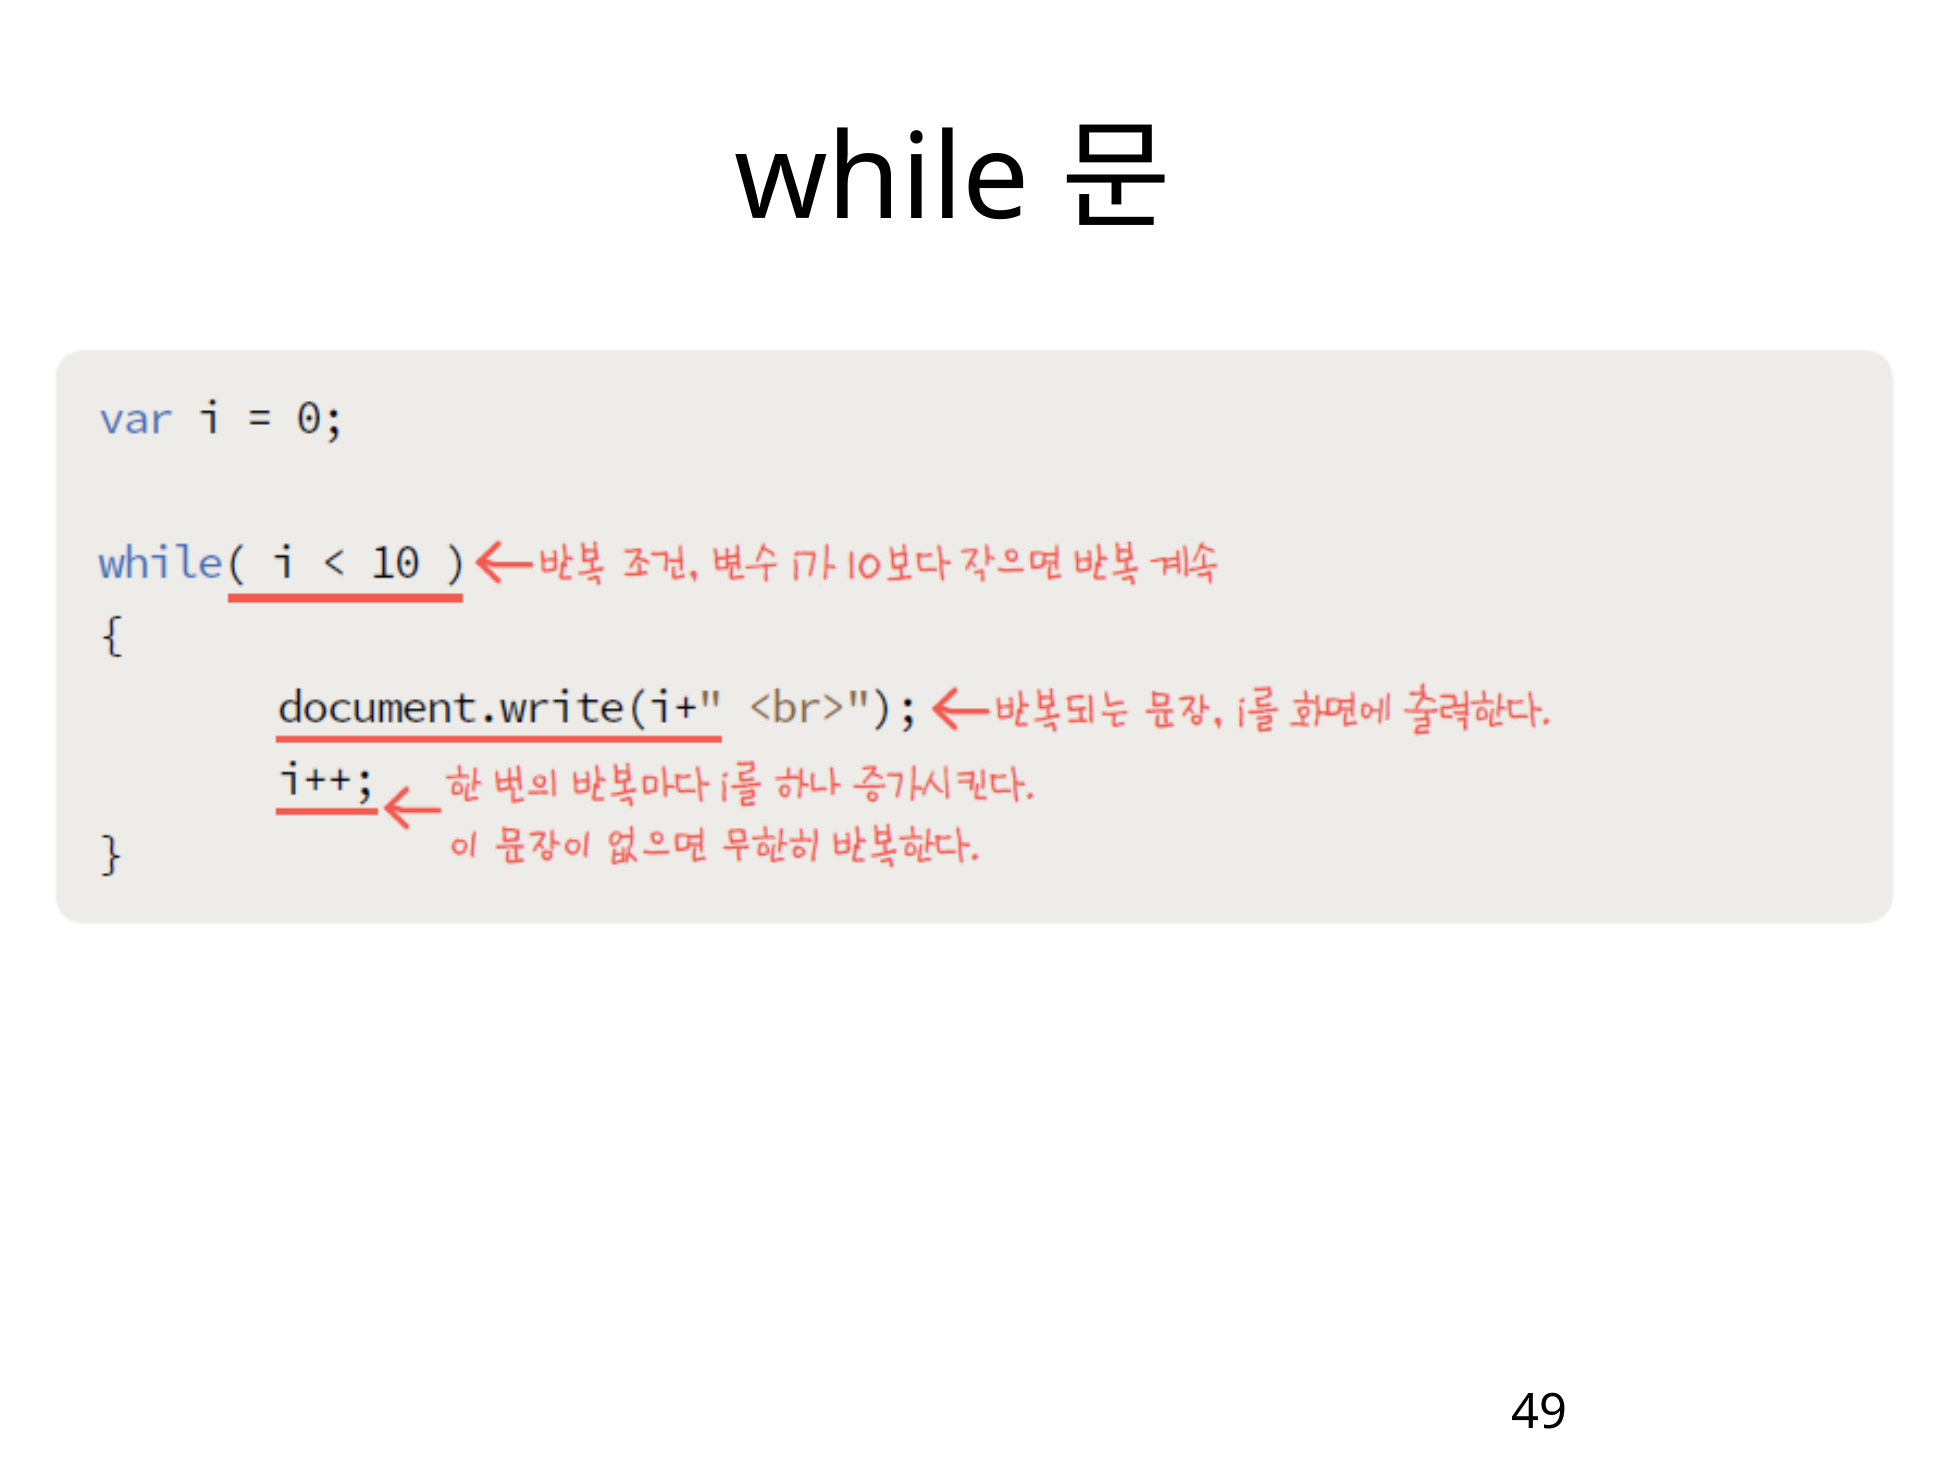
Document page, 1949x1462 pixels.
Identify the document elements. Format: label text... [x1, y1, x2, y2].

slide_number <숫자> [1496, 1372, 1899, 1462]
title while 문 [156, 92, 1749, 255]
picture [35, 330, 1910, 942]
